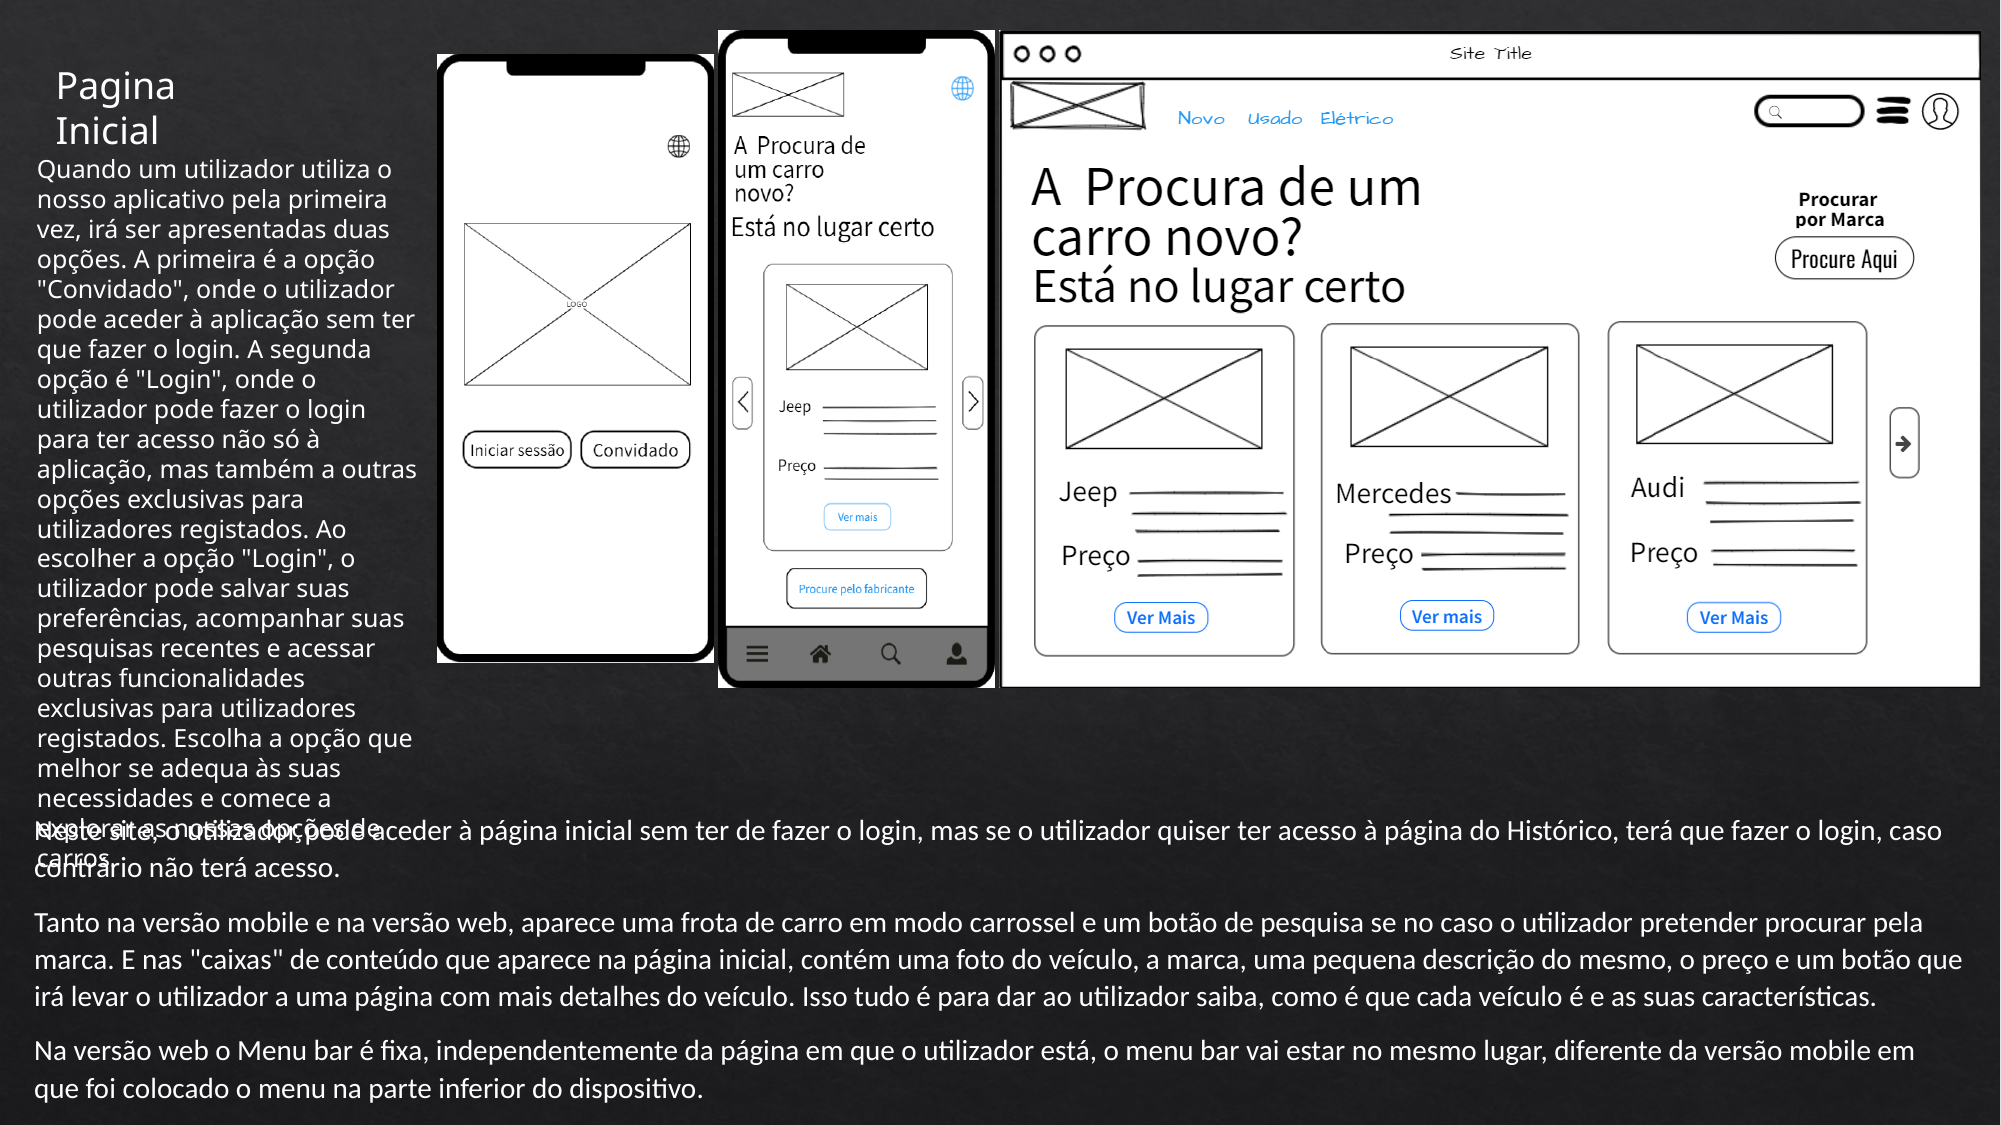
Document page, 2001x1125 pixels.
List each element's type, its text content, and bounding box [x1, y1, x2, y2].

picture [718, 30, 995, 688]
text_box Pagina Inicial [40, 55, 304, 146]
text_box Neste site, o utilizador pode aceder à página inicial sem ter de fazer o login, mas se o utilizador quiser ter acesso à página do Histórico, terá que fazer o login, caso contrário não terá acesso. Tanto na versão mobile e na versão web, aparece uma frota de carro em modo carrossel e um botão de pesquisa se no caso o utilizador pretender procurar pela marca. E nas "caixas" de conteúdo que aparece na página inicial, contém uma foto do veículo, a marca, uma pequena descrição do mesmo, o preço e um botão que irá levar o utilizador a uma página com mais detalhes do veículo. Isso tudo é para dar ao utilizador saiba, como é que cada veículo é e as suas características. Na versão web o Menu bar é fixa, independentemente da página em que o utilizador está, o menu bar vai estar no mesmo lugar, diferente da versão mobile em que foi colocado o menu na parte inferior do dispositivo. [19, 801, 1981, 1114]
picture [999, 30, 1981, 688]
text_box Quando um utilizador utiliza o nosso aplicativo pela primeira vez, irá ser apresentadas duas opções. A primeira é a opção "Convidado", onde o utilizador pode aceder à aplicação sem ter que fazer o login. A segunda opção é "Login", onde o utilizador pode fazer o login para ter acesso não só à aplicação, mas também a outras opções exclusivas para utilizadores registados. Ao escolher a opção "Login", o utilizador pode salvar suas preferências, acompanhar suas pesquisas recentes e acessar outras funcionalidades exclusivas para utilizadores registados. Escolha a opção que melhor se adequa às suas necessidades e comece a explorar as nossas opções de carros. [21, 146, 435, 768]
picture [437, 55, 714, 663]
